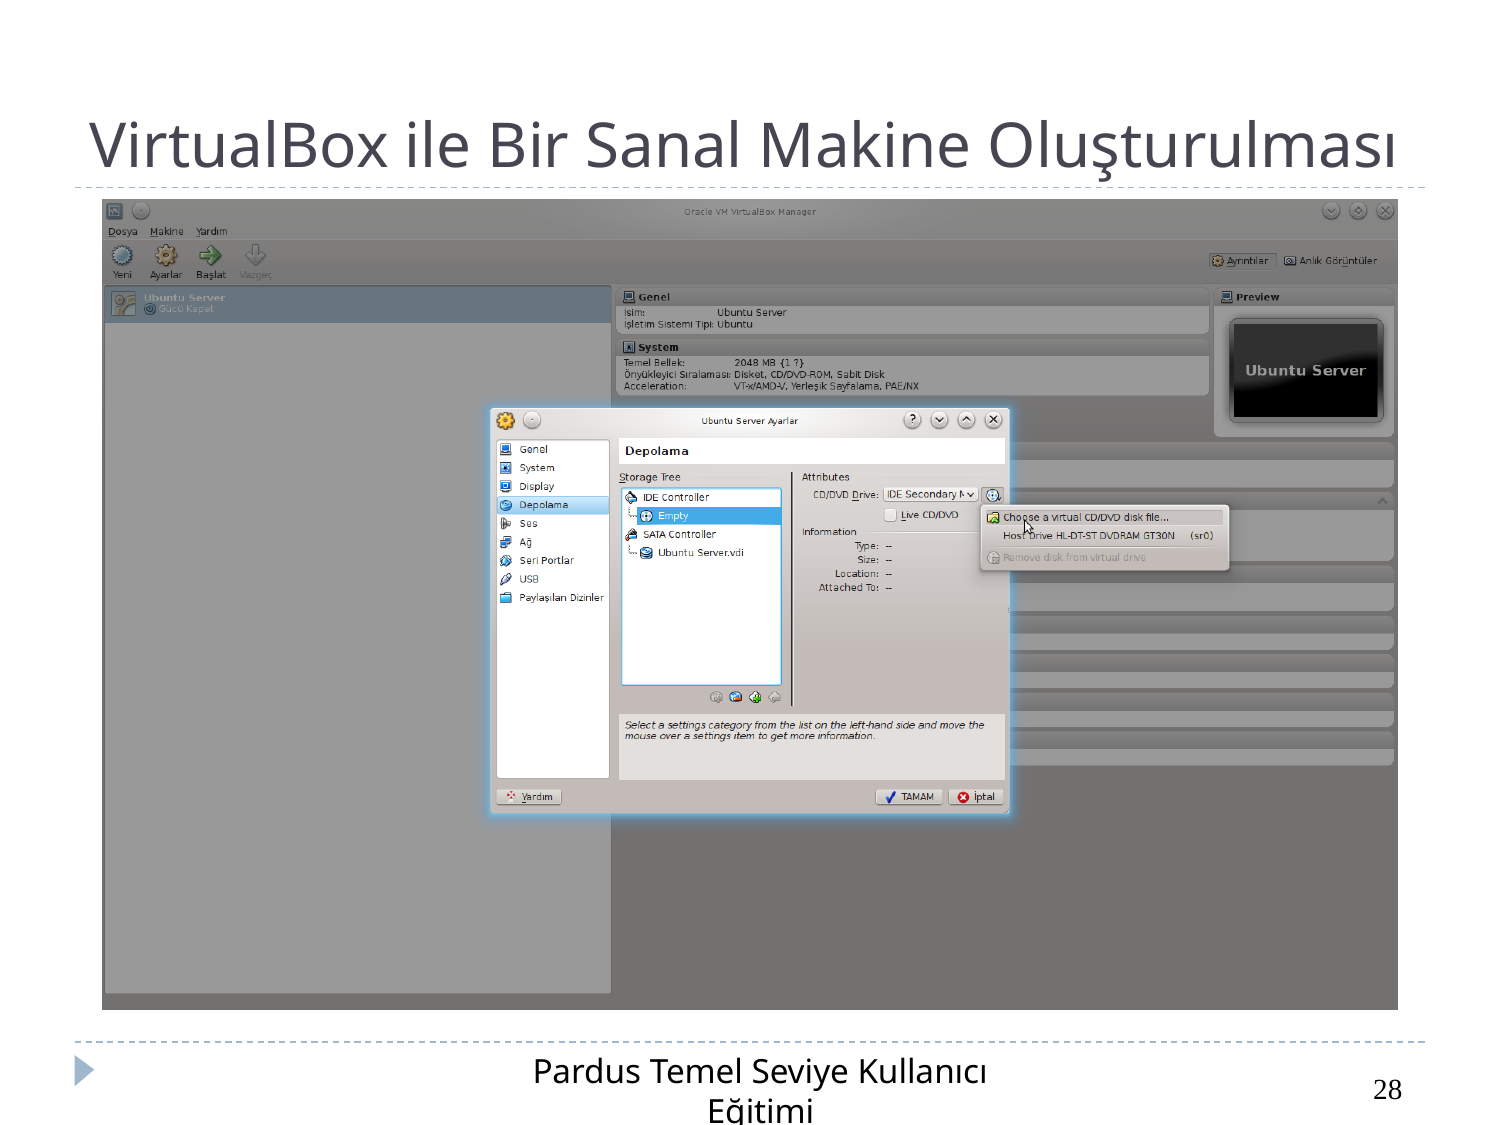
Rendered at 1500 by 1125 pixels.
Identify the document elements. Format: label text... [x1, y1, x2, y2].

picture [102, 199, 1398, 1010]
title VirtualBox ile Bir Sanal Makine Oluşturulması [75, 24, 1425, 188]
